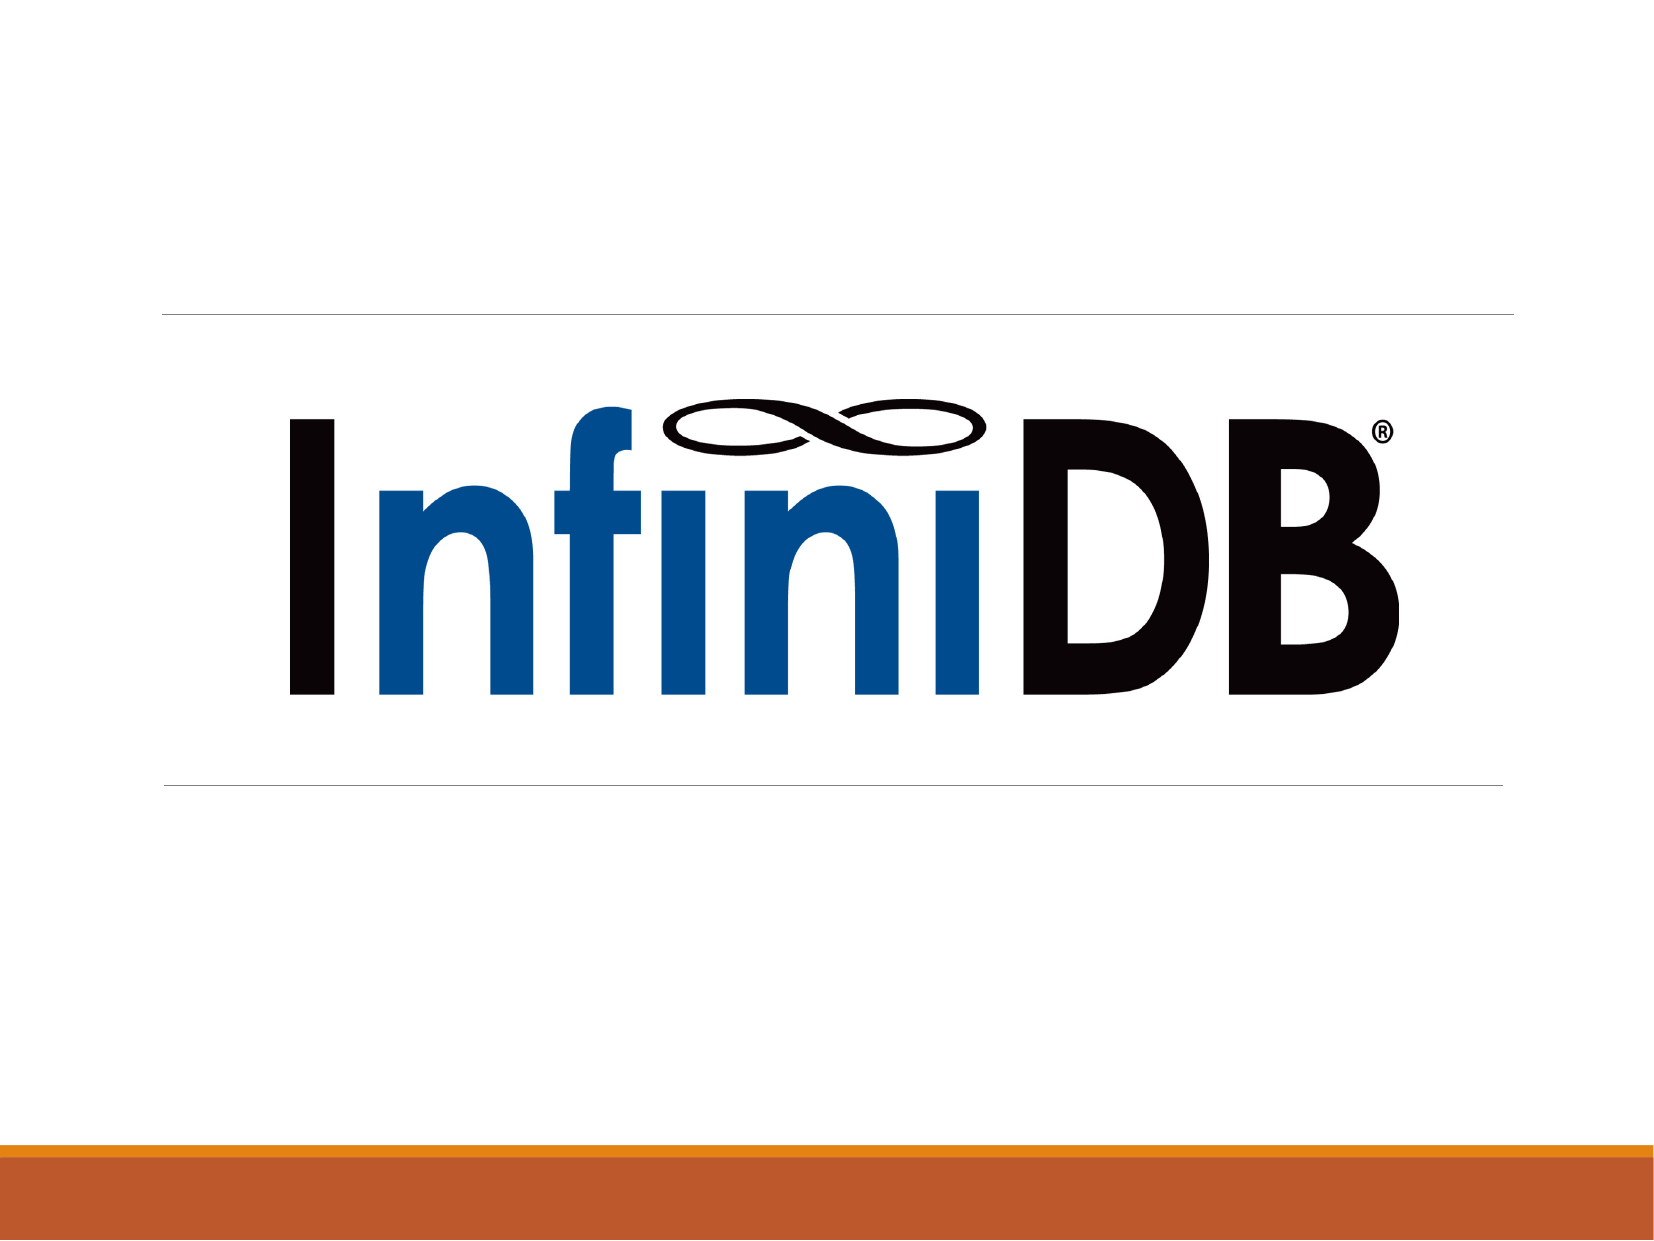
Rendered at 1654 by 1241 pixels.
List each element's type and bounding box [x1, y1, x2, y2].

picture [259, 390, 1428, 702]
